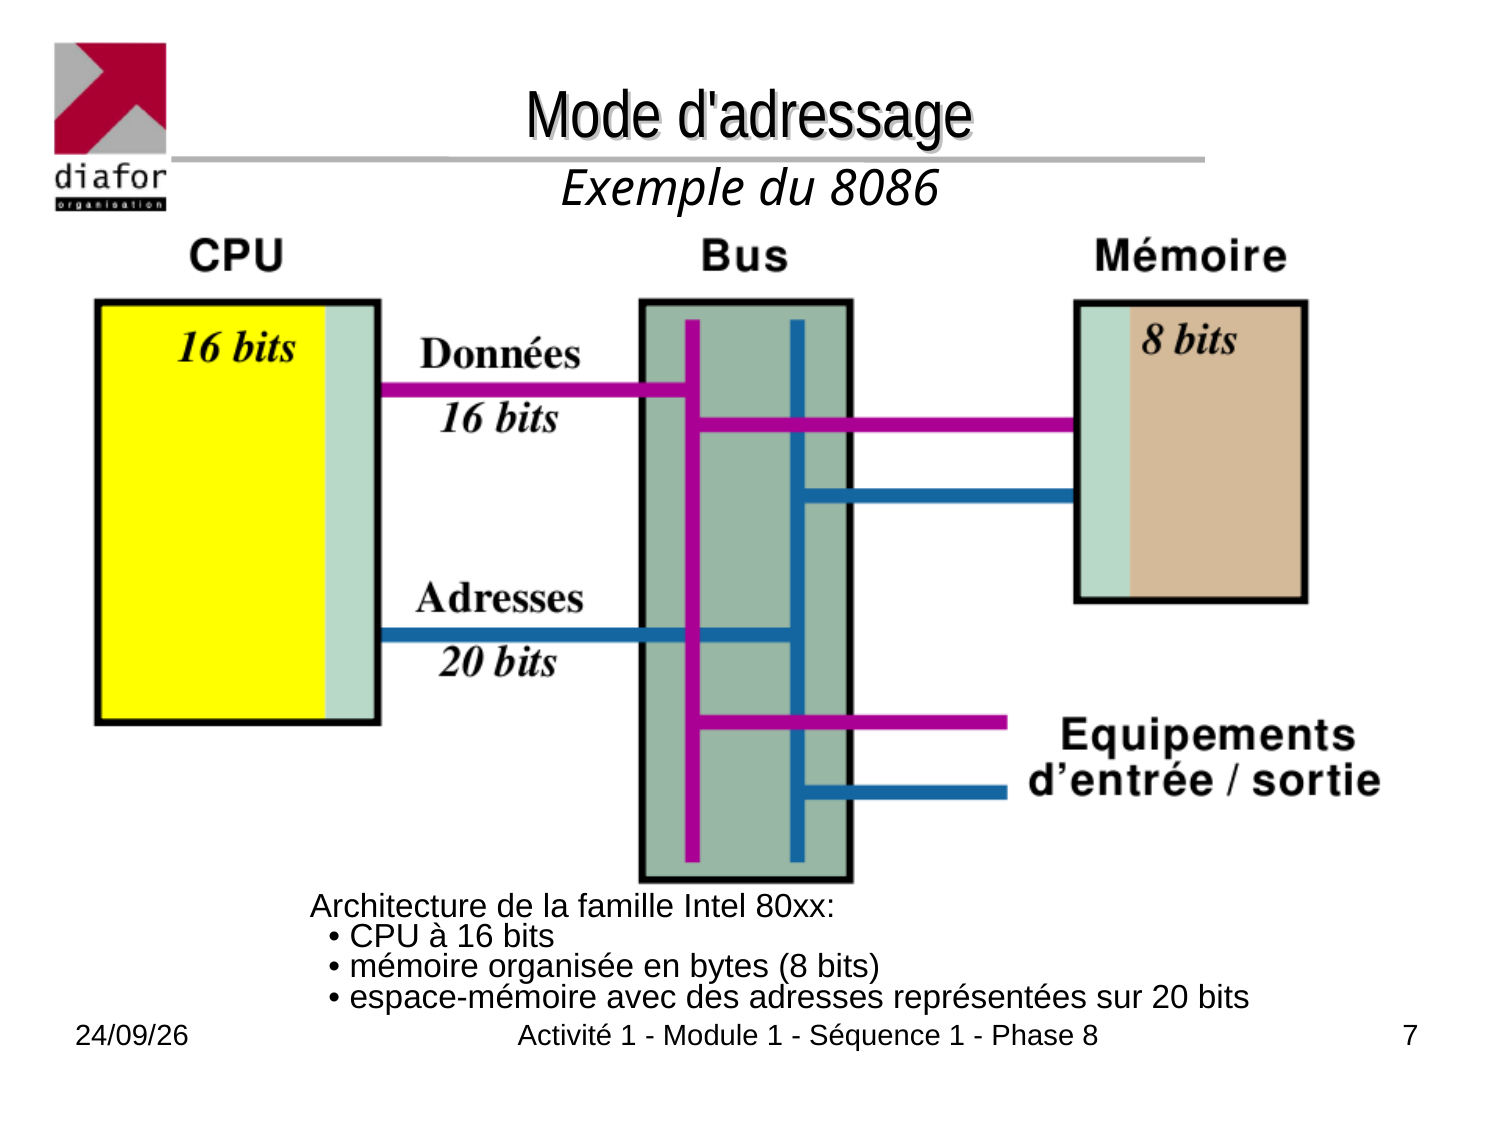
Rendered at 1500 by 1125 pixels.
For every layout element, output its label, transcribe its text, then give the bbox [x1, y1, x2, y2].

picture [73, 221, 1388, 886]
title Mode d'adressage Exemple du 8086 [75, 45, 1426, 250]
picture [53, 42, 168, 213]
text_box Architecture de la famille Intel 80xx: • CPU à 16 bits • mémoire organisée en bytes (8 bits) • espace-mémoire avec des adresses représentées sur 20 bits [295, 885, 1267, 1022]
